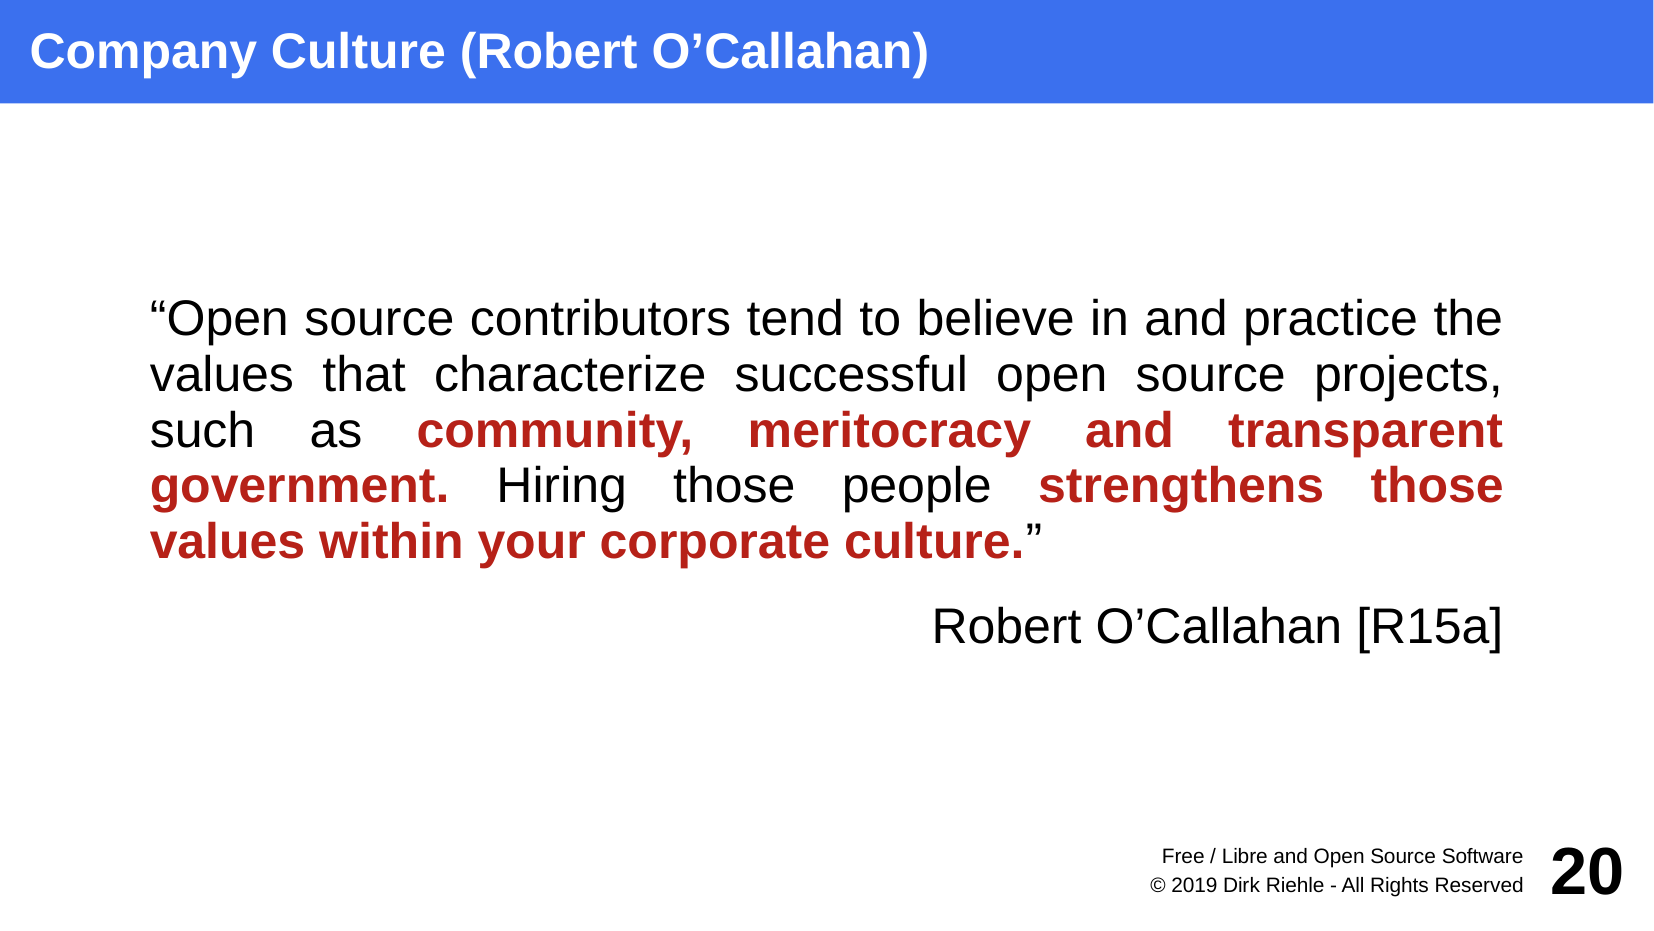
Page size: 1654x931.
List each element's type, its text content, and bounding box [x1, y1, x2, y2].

subtitle “Open source contributors tend to believe in and practice the values that characterize successful open source projects, such as community, meritocracy and transparent government. Hiring those people strengthens those values within your corporate culture.” Robert O’Callahan [R15a] [29, 132, 1625, 813]
title Company Culture (Robert O’Callahan) [0, 0, 1654, 104]
